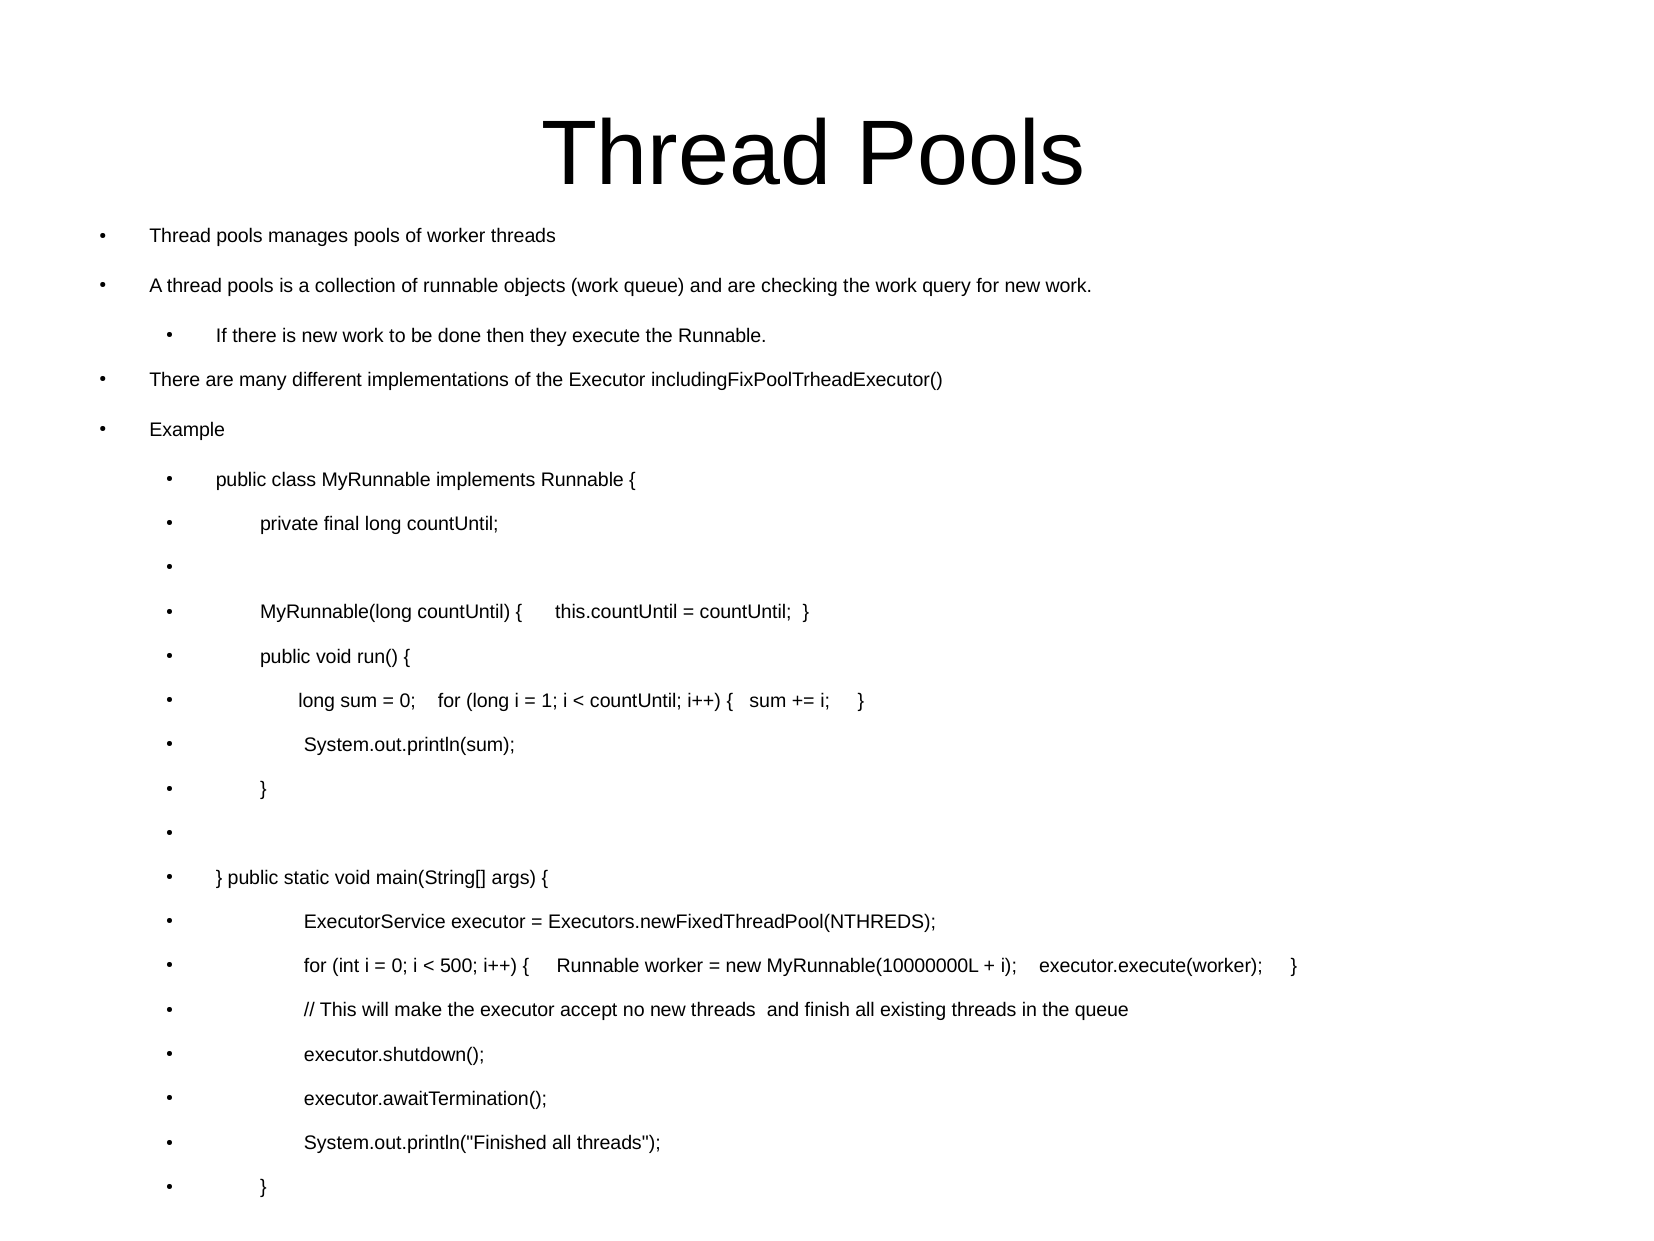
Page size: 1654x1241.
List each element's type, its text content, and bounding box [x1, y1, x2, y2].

list Thread pools manages pools of worker threads A thread pools is a collection of runnable objects (work queue) and are checking the work query for new work. If there is new work to be done then they execute the Runnable. There are many different implementations of the Executor includingFixPoolTrheadExecutor() Example public class MyRunnable implements Runnable { private final long countUntil; MyRunnable(long countUntil) { this.countUntil = countUntil; } public void run() { long sum = 0; for (long i = 1; i < countUntil; i++) { sum += i; } System.out.println(sum); } } public static void main(String[] args) { ExecutorService executor = Executors.newFixedThreadPool(NTHREDS); for (int i = 0; i < 500; i++) { Runnable worker = new MyRunnable(10000000L + i); executor.execute(worker); } // This will make the executor accept no new threads and finish all existing threads in the queue executor.shutdown(); executor.awaitTermination(); System.out.println("Finished all threads"); } [82, 225, 1571, 1201]
title Thread Pools [82, 49, 1571, 225]
